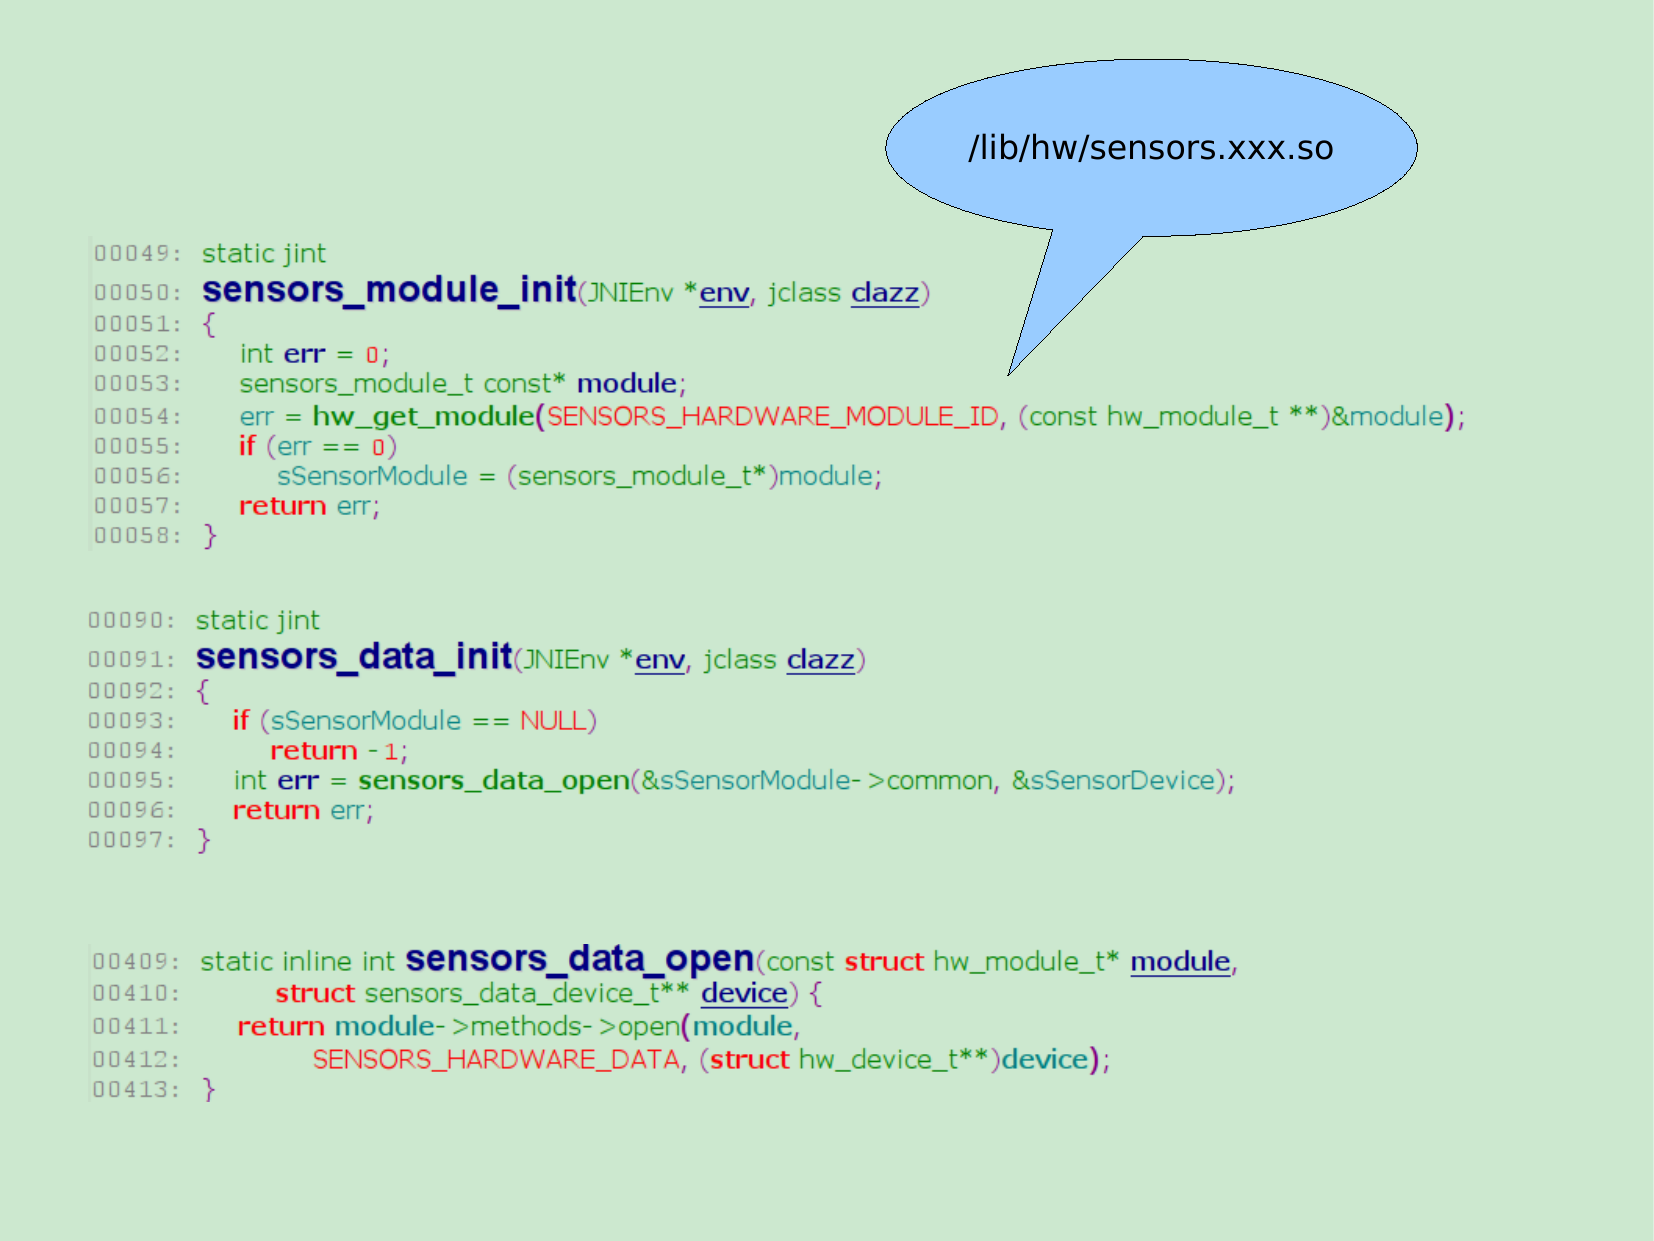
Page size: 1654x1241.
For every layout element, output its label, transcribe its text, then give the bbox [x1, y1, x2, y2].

picture [0, 0, 1654, 1241]
text_box /lib/hw/sensors.xxx.so [885, 59, 1418, 376]
